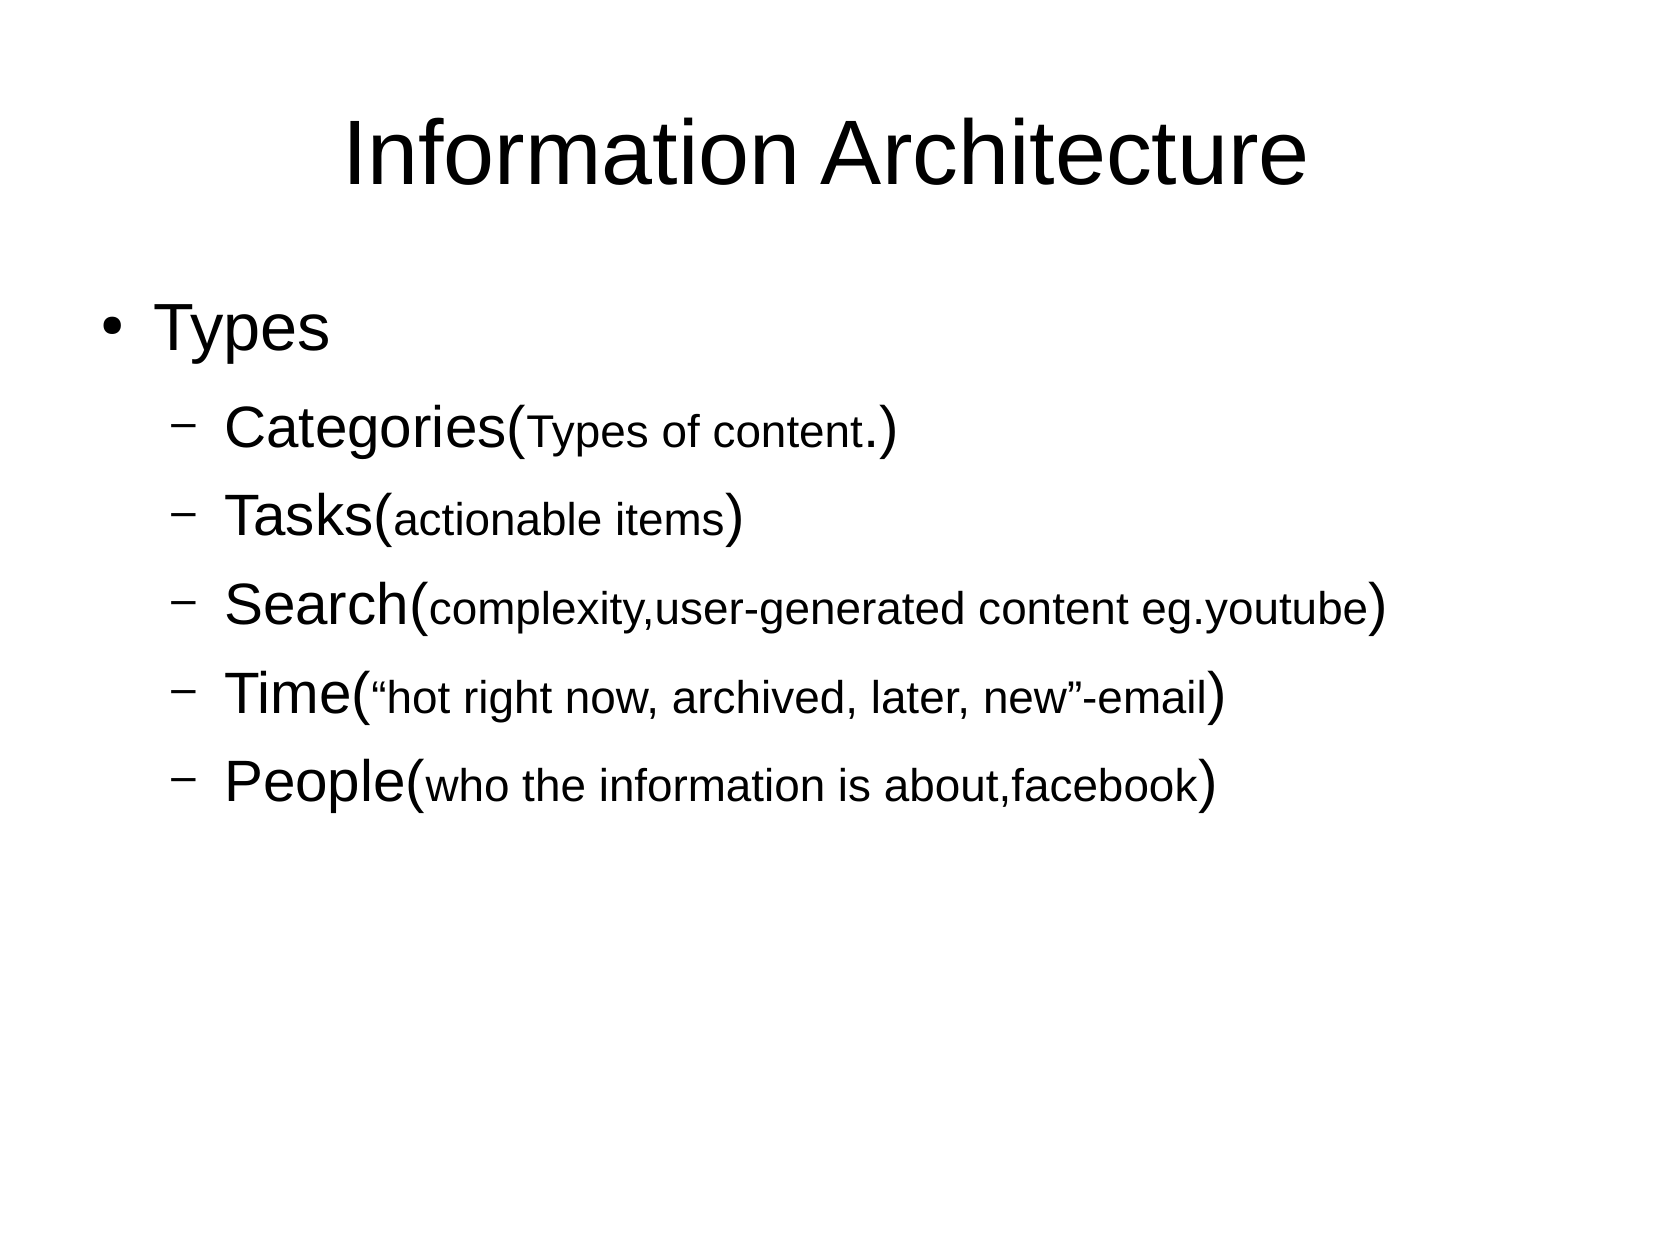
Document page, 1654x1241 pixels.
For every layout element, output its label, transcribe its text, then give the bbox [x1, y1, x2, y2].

title Information Architecture [82, 49, 1571, 257]
list Types Categories(Types of content.) Tasks(actionable items) Search(complexity,user-generated content eg.youtube) Time(“hot right now, archived, later, new”-email) People(who the information is about,facebook) [82, 290, 1571, 1010]
